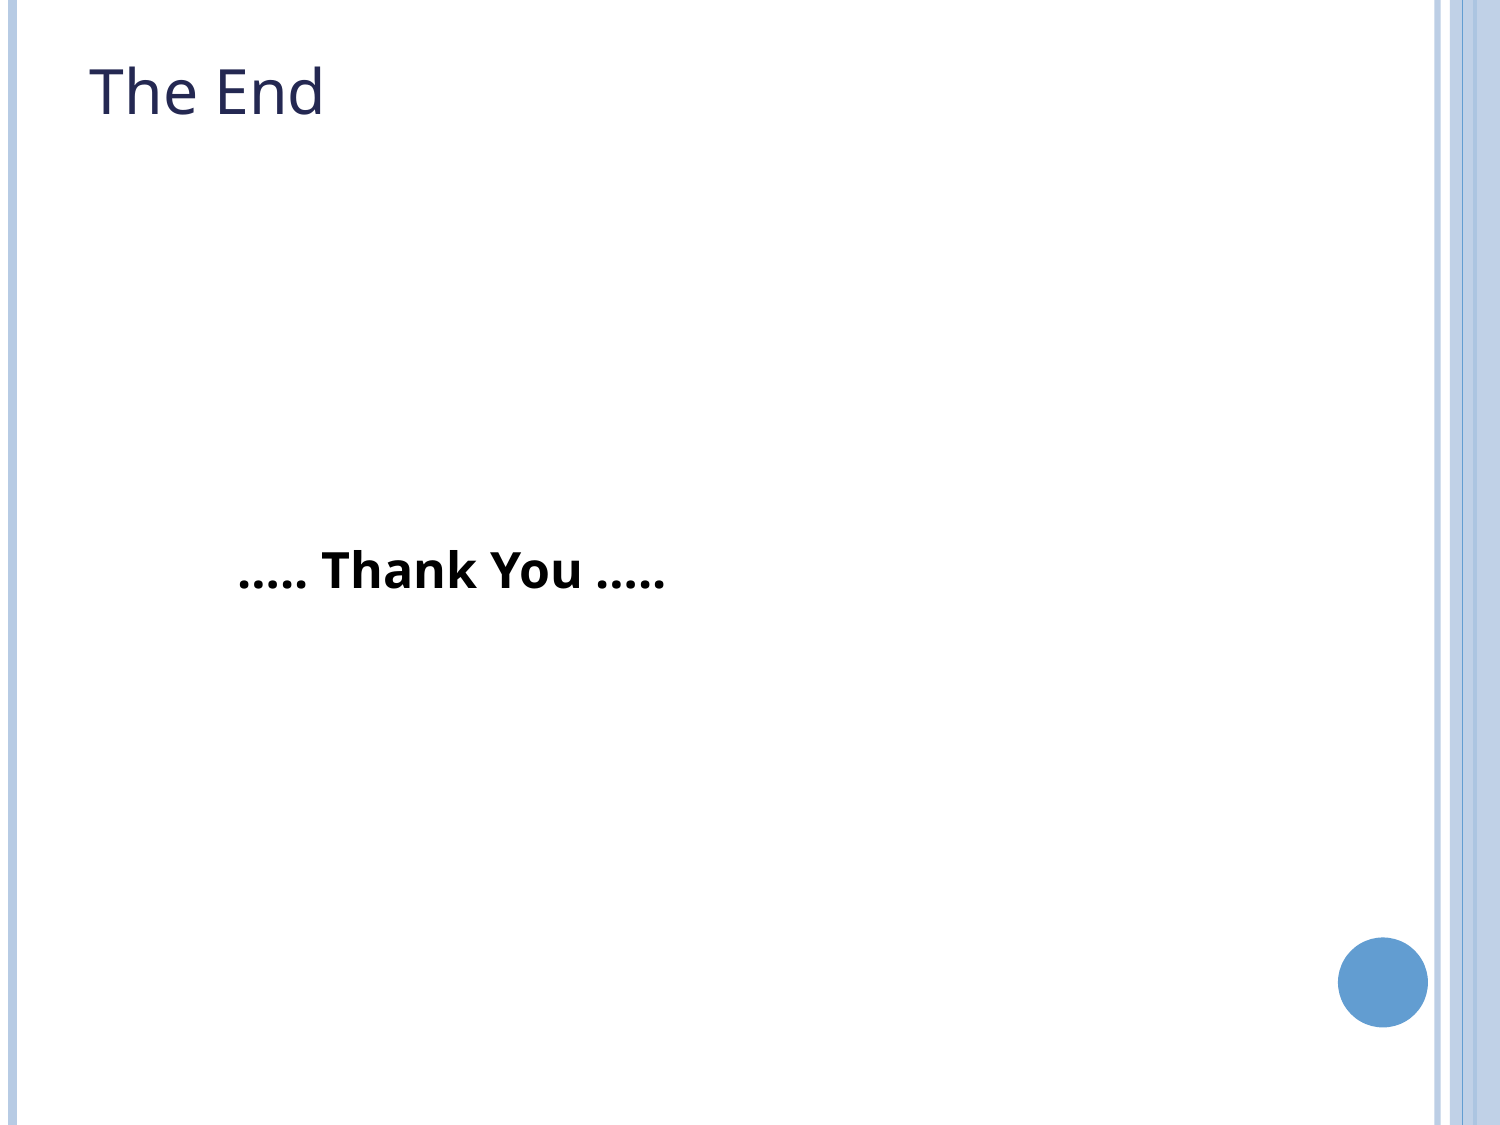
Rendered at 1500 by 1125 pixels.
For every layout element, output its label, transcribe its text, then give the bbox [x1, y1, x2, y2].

title The End [75, 45, 1300, 233]
list ….. Thank You ….. [75, 262, 1300, 1062]
